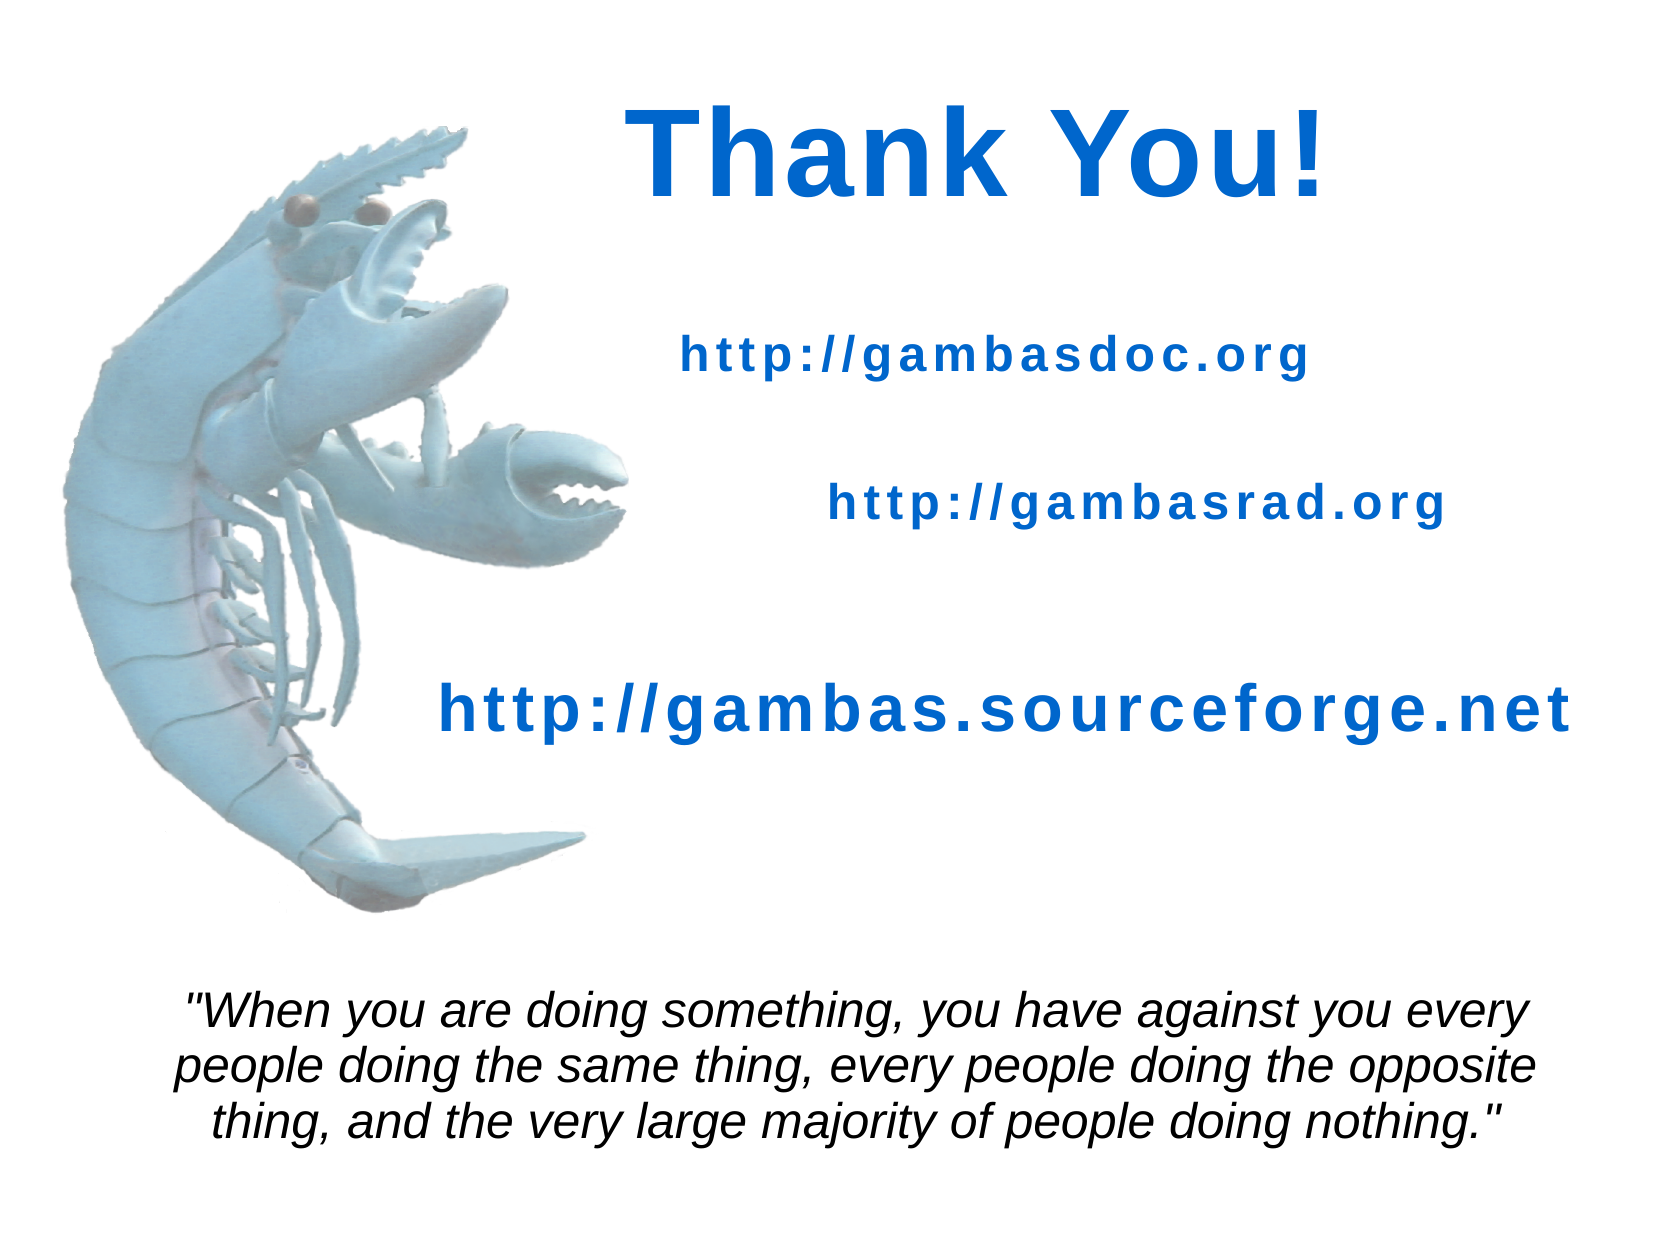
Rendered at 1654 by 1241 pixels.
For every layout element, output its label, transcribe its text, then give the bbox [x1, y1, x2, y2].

text_box "When you are doing something, you have against you every people doing the same thing, every people doing the opposite thing, and the very large majority of people doing nothing." [147, 974, 1565, 1157]
text_box http://gambasrad.org [826, 442, 1536, 562]
title Thank You! [383, 49, 1571, 257]
picture [59, 126, 629, 945]
subtitle http://gambas.sourceforge.net [437, 649, 1625, 768]
text_box http://gambasdoc.org [679, 295, 1388, 414]
